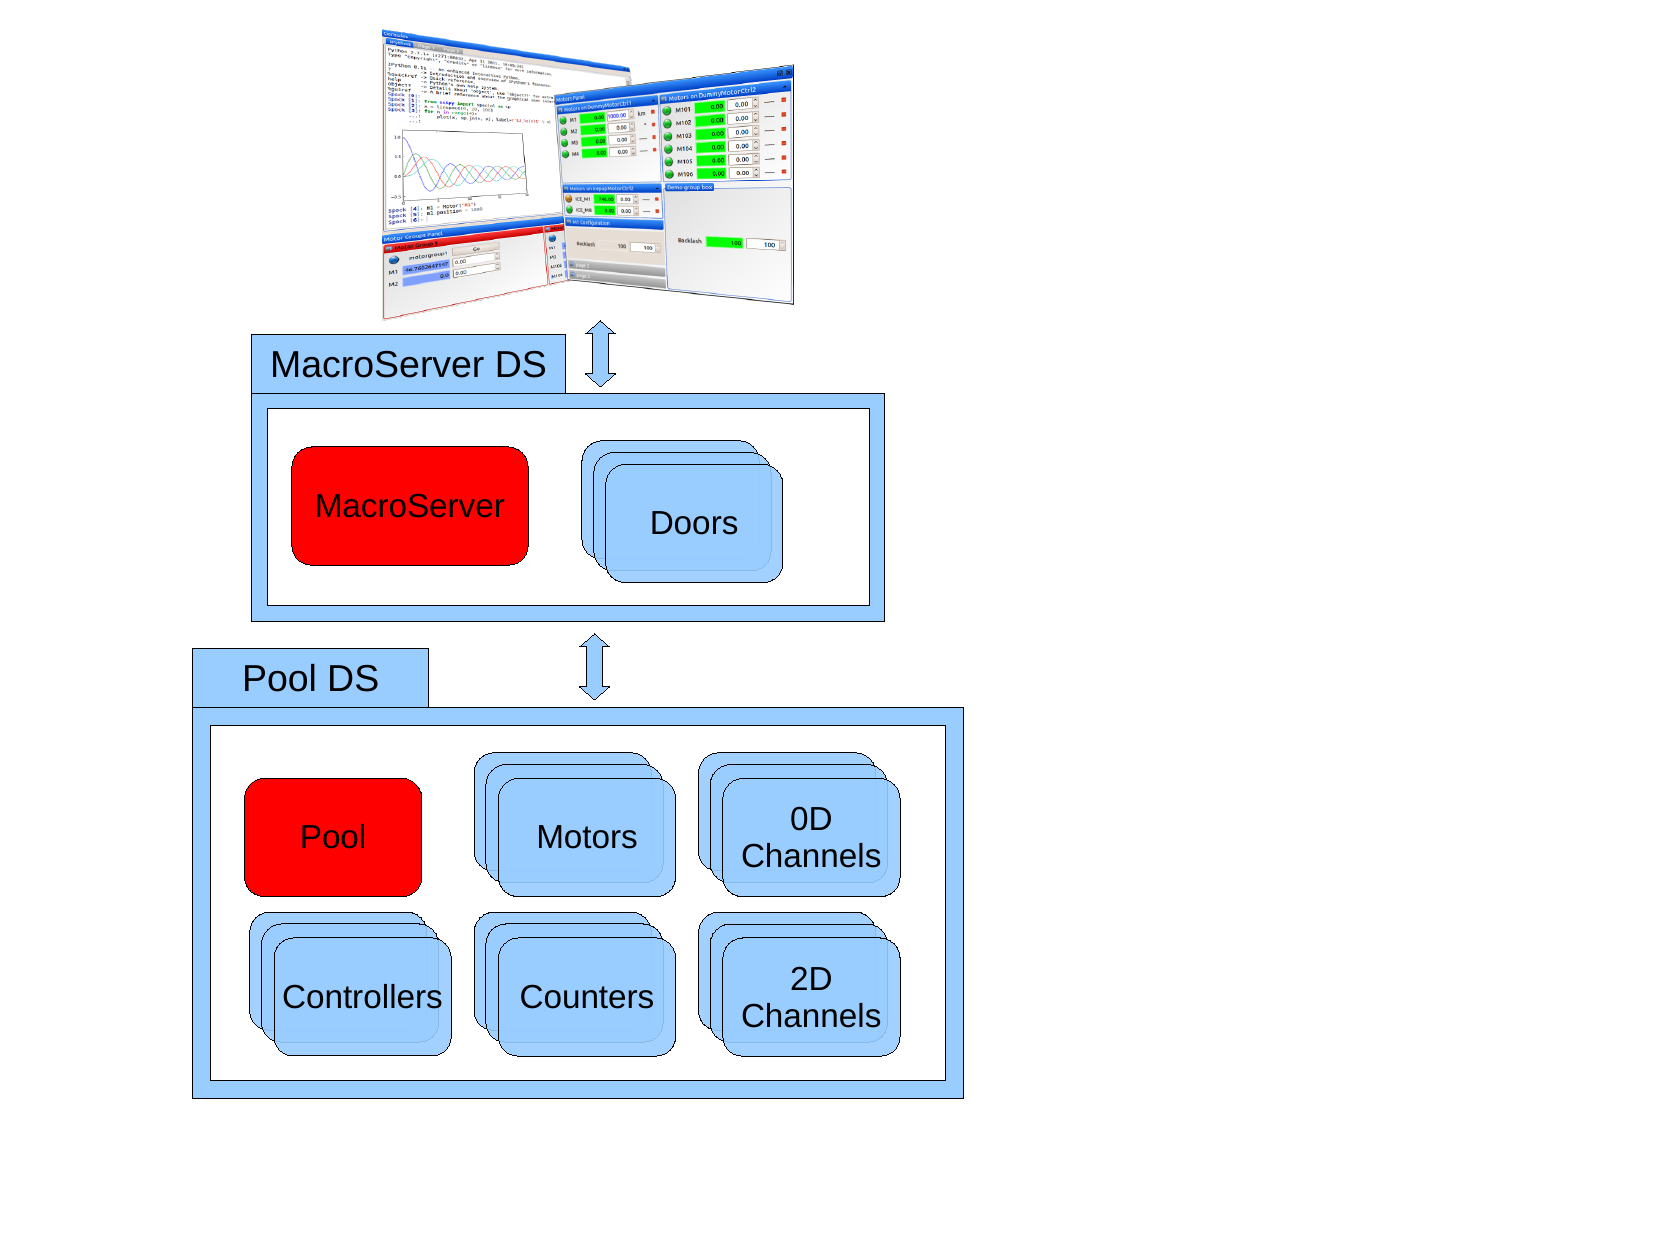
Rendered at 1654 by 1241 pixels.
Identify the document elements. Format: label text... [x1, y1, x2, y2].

text_box MacroServer DS [251, 334, 566, 394]
picture [354, 29, 794, 321]
text_box Motors [498, 778, 676, 897]
text_box 2D Channels [722, 937, 901, 1057]
text_box [579, 633, 610, 700]
text_box Doors [605, 464, 783, 583]
text_box Pool [244, 778, 422, 897]
text_box Counters [498, 937, 676, 1057]
text_box MacroServer [291, 446, 529, 566]
text_box [251, 393, 885, 622]
text_box [585, 320, 616, 387]
text_box Pool DS [192, 648, 429, 708]
text_box [192, 707, 964, 1099]
text_box 0D Channels [722, 778, 901, 897]
text_box Controllers [274, 937, 452, 1056]
